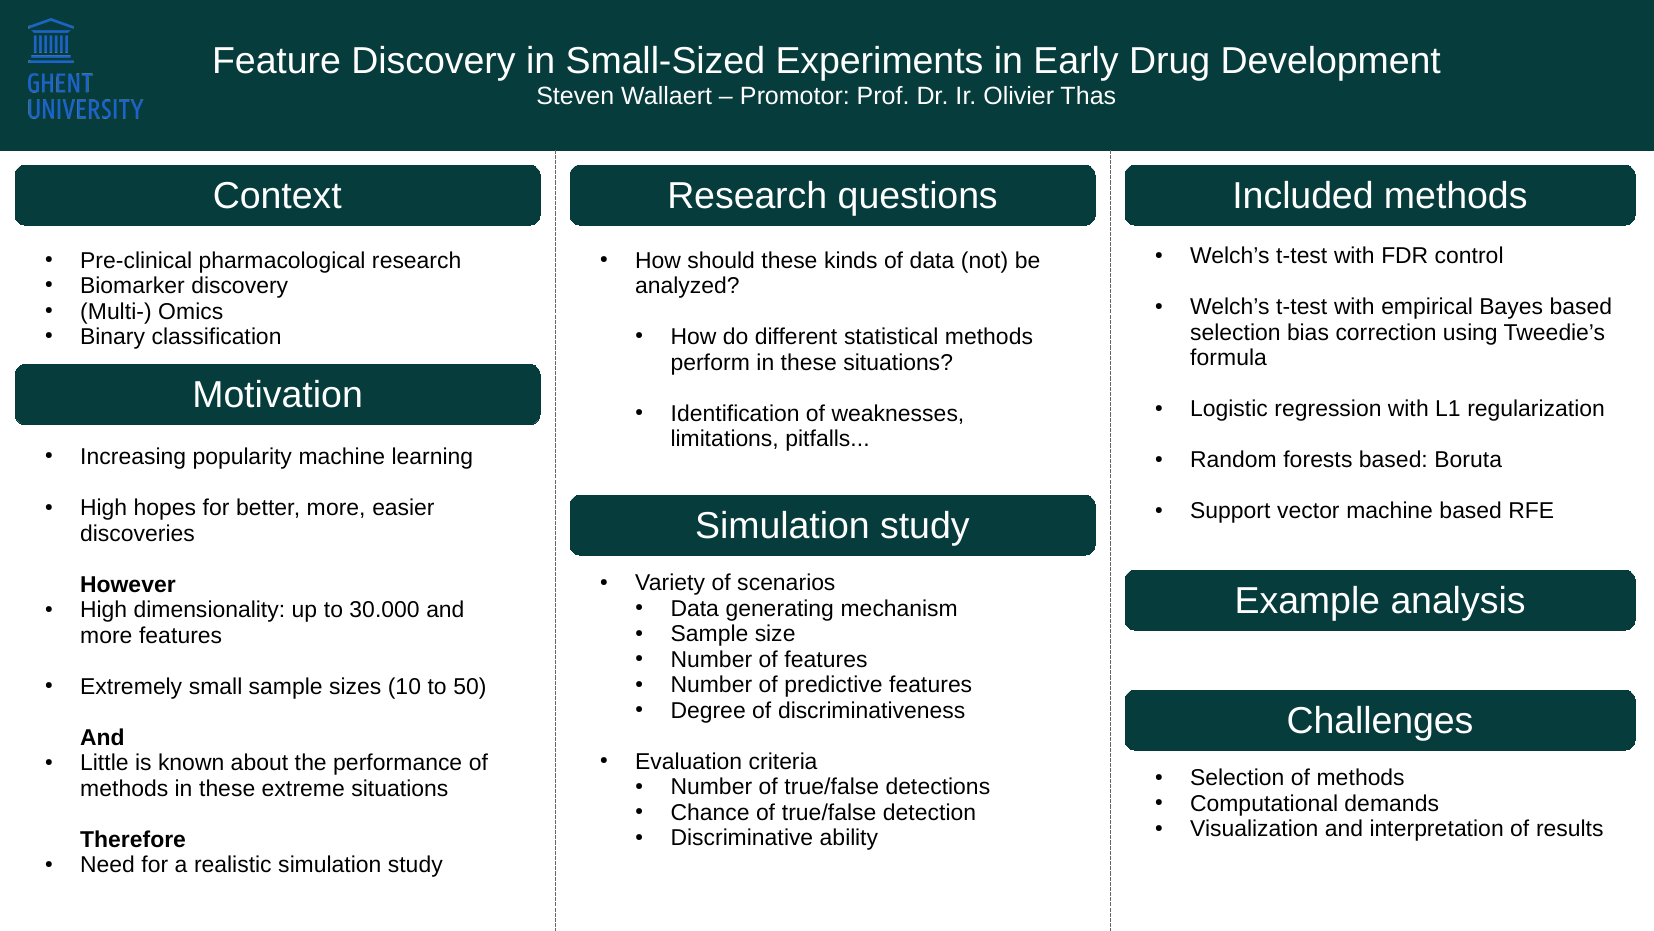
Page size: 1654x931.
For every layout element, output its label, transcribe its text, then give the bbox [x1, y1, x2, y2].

text_box Feature Discovery in Small-Sized Experiments in Early Drug Development Steven Wallaert – Promotor: Prof. Dr. Ir. Olivier Thas [207, 0, 1654, 151]
text_box Research questions [570, 165, 1096, 226]
text_box Increasing popularity machine learning High hopes for better, more, easier discoveries However High dimensionality: up to 30.000 and more features Extremely small sample sizes (10 to 50) And Little is known about the performance of methods in these extreme situations Therefore Need for a realistic simulation study [30, 436, 526, 886]
text_box Motivation [15, 364, 541, 425]
picture [0, 0, 207, 163]
text_box Example analysis [1125, 570, 1636, 631]
text_box Welch’s t-test with FDR control Welch’s t-test with empirical Bayes based selection bias correction using Tweedie’s formula Logistic regression with L1 regularization Random forests based: Boruta Support vector machine based RFE [1140, 235, 1636, 557]
text_box Challenges [1125, 690, 1636, 751]
text_box Context [15, 165, 541, 226]
text_box Pre-clinical pharmacological research Biomarker discovery (Multi-) Omics Binary classification [30, 240, 526, 357]
text_box Selection of methods Computational demands Visualization and interpretation of results [1140, 757, 1621, 875]
text_box How should these kinds of data (not) be analyzed? How do different statistical methods perform in these situations? Identification of weaknesses, limitations, pitfalls... [585, 240, 1081, 459]
text_box Simulation study [570, 495, 1096, 556]
text_box Variety of scenarios Data generating mechanism Sample size Number of features Number of predictive features Degree of discriminativeness Evaluation criteria Number of true/false detections Chance of true/false detection Discriminative ability [585, 562, 1066, 886]
text_box Included methods [1125, 165, 1636, 226]
